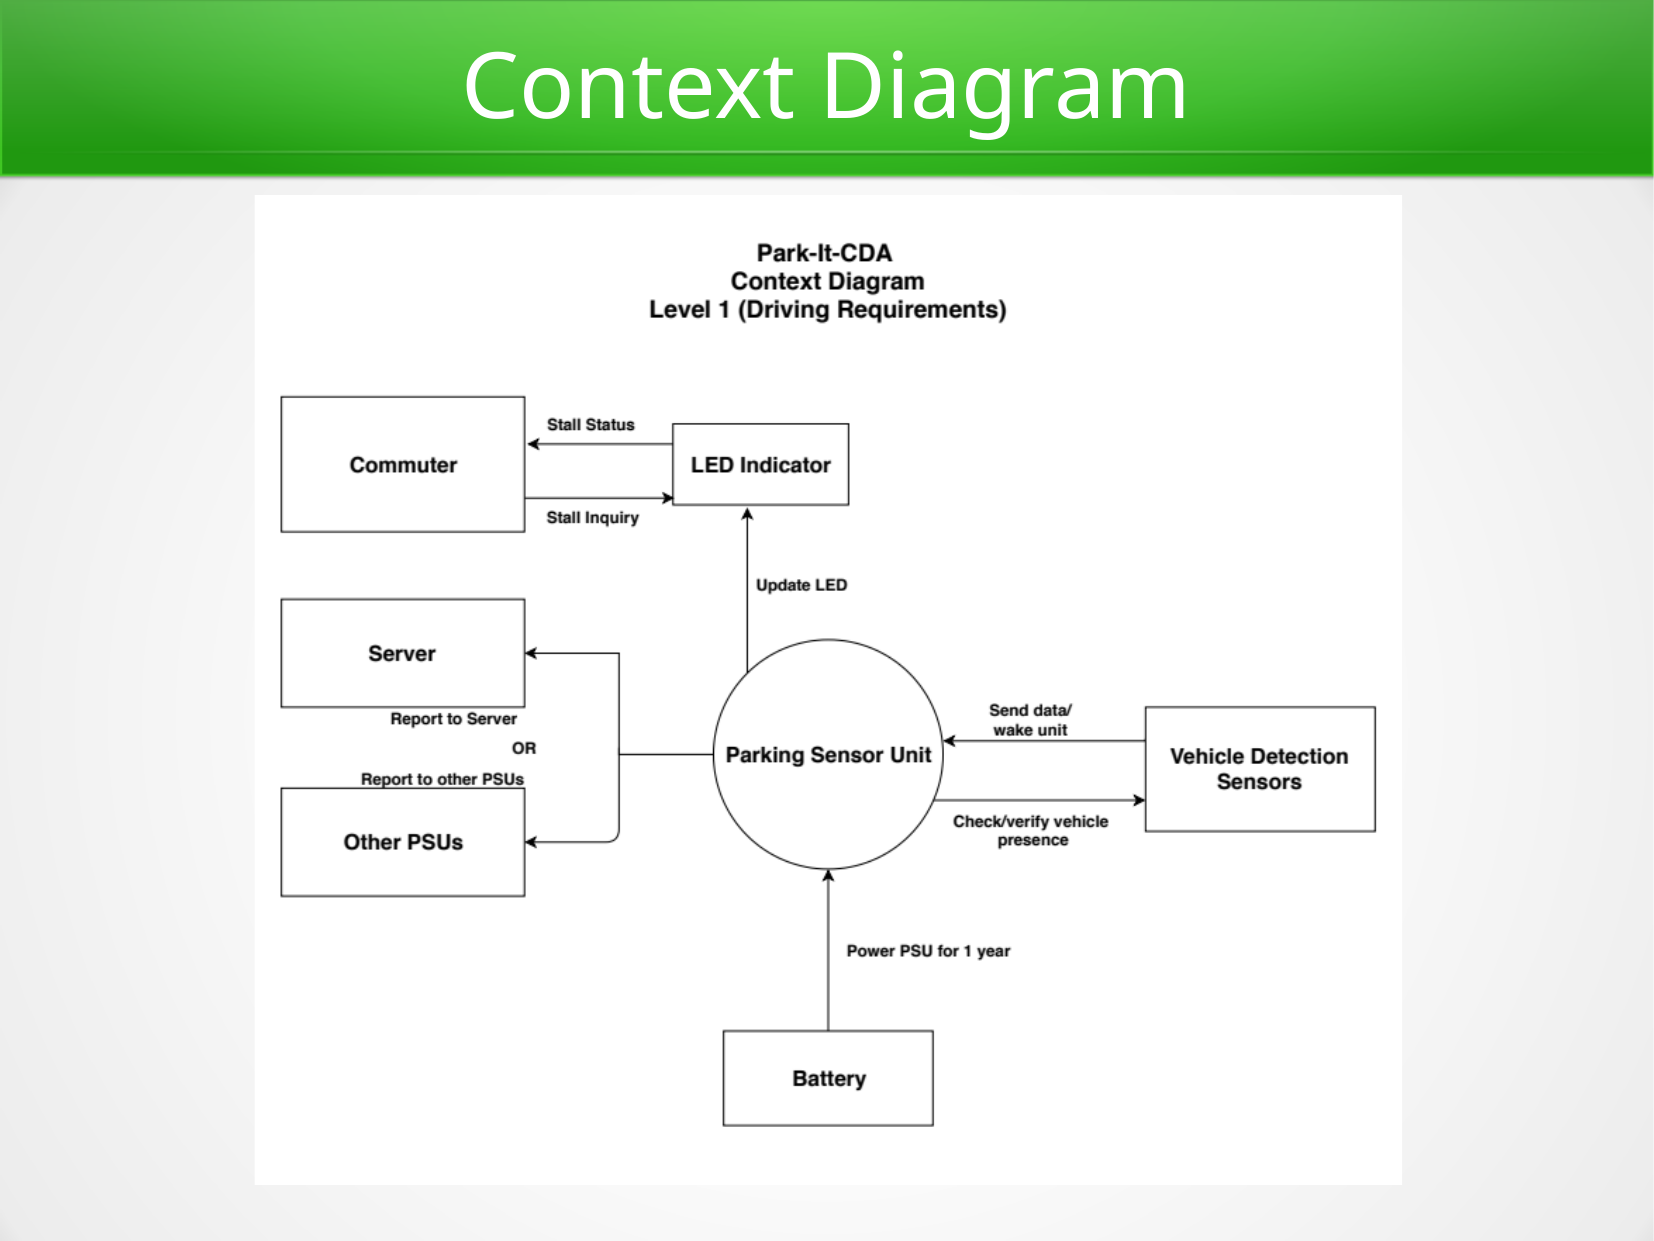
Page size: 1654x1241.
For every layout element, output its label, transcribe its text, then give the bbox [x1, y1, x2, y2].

picture [0, 0, 1654, 1241]
title Context Diagram [82, 11, 1571, 154]
